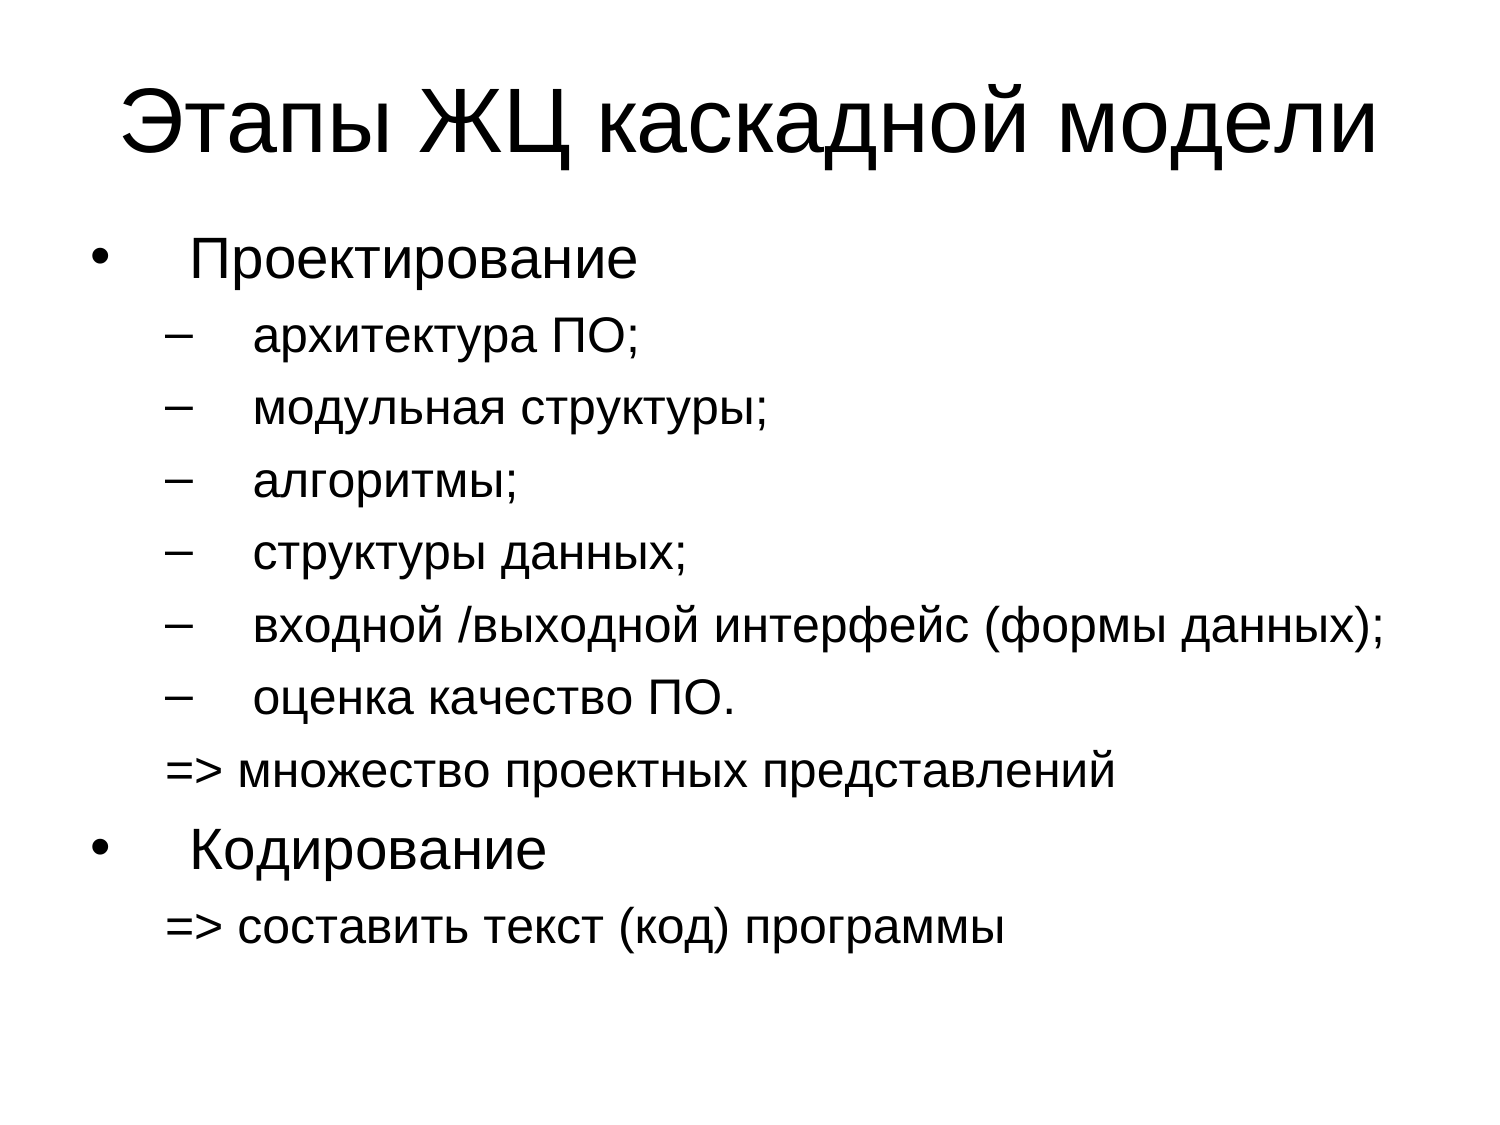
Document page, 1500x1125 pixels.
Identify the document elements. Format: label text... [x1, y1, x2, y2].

list Проектирование архитектура ПО; модульная структуры; алгоритмы; структуры данных; входной /выходной интерфейс (формы данных); оценка качество ПО. => множество проектных представлений Кодирование => составить текст (код) программы [75, 212, 1426, 1005]
title Этапы ЖЦ каскадной модели [75, 45, 1426, 188]
